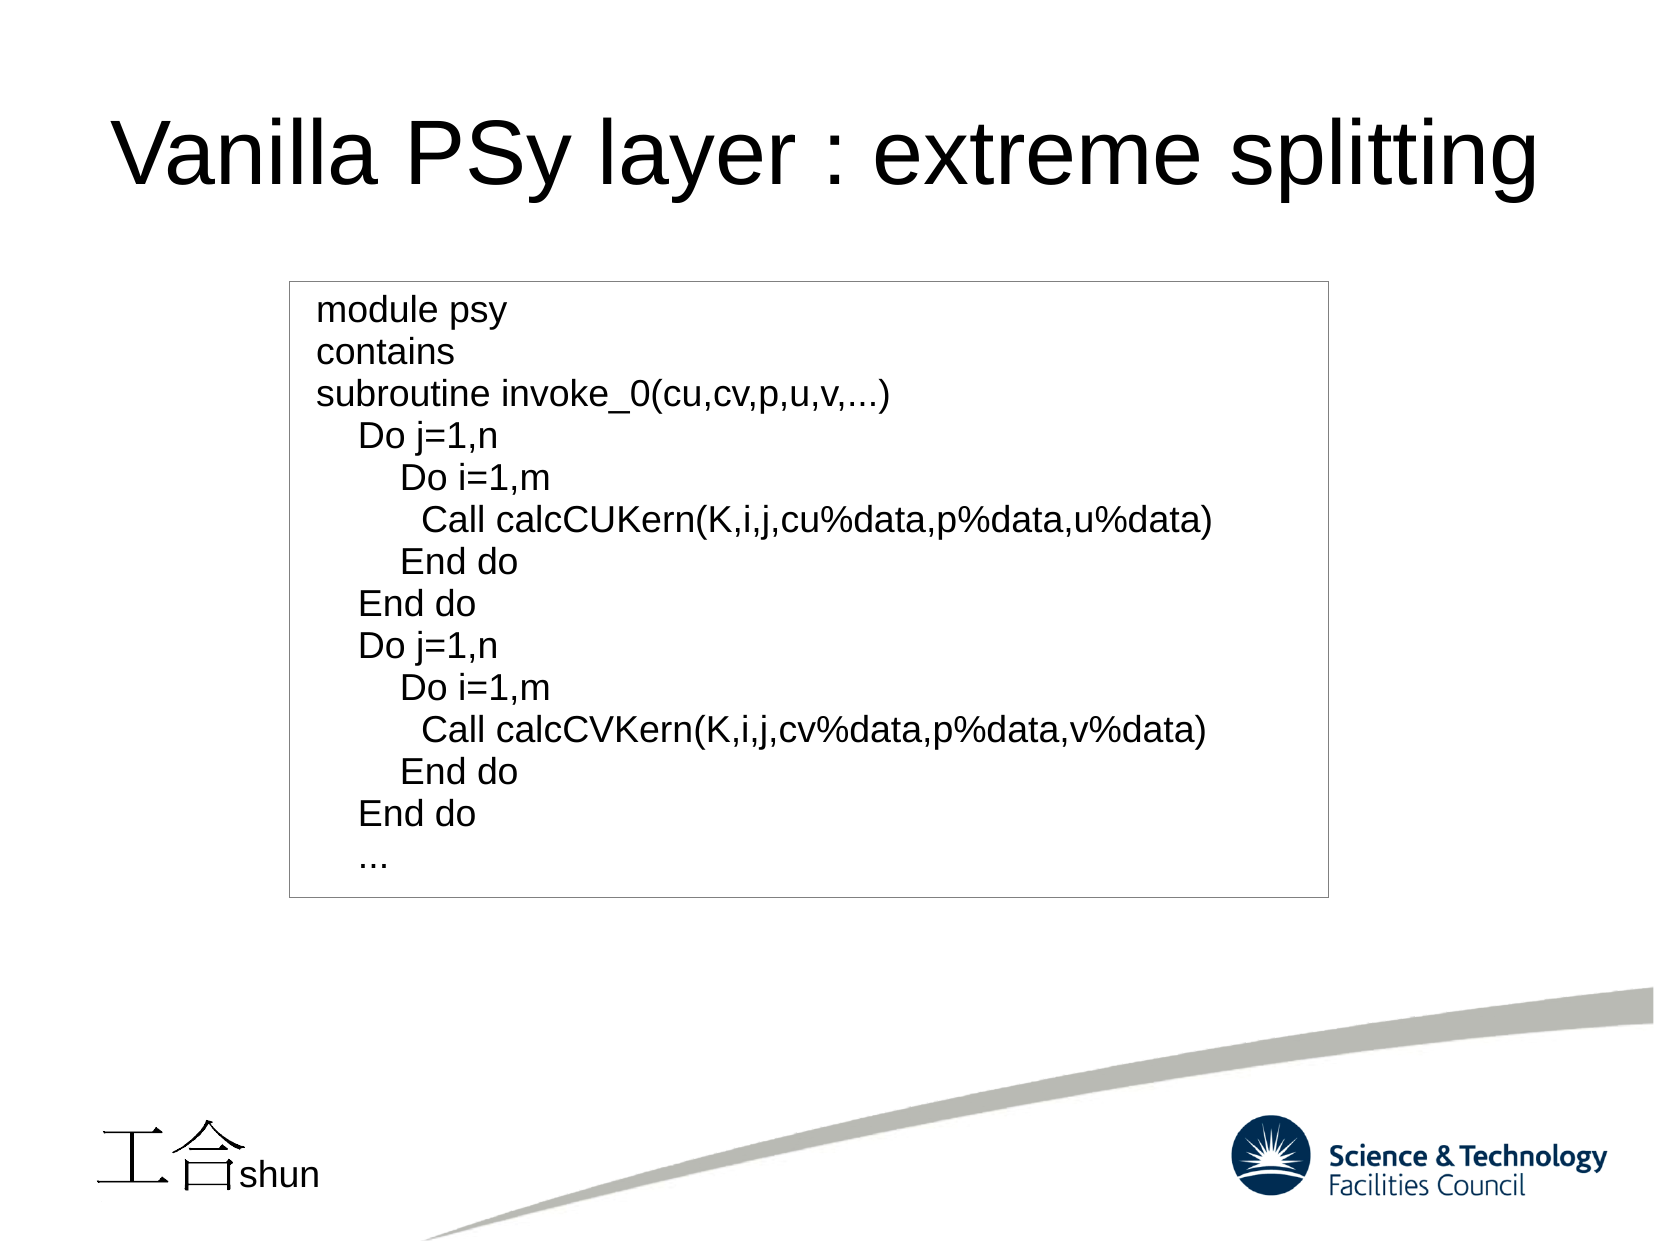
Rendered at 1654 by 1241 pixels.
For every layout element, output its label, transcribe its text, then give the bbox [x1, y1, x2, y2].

picture [410, 986, 1654, 1241]
text_box module psy contains subroutine invoke_0(cu,cv,p,u,v,...) Do j=1,n Do i=1,m Call calcCUKern(K,i,j,cu%data,p%data,u%data) End do End do Do j=1,n Do i=1,m Call calcCVKern(K,i,j,cv%data,p%data,v%data) End do End do ... [301, 282, 1317, 884]
picture [80, 1110, 278, 1211]
title Vanilla PSy layer : extreme splitting [82, 49, 1571, 257]
